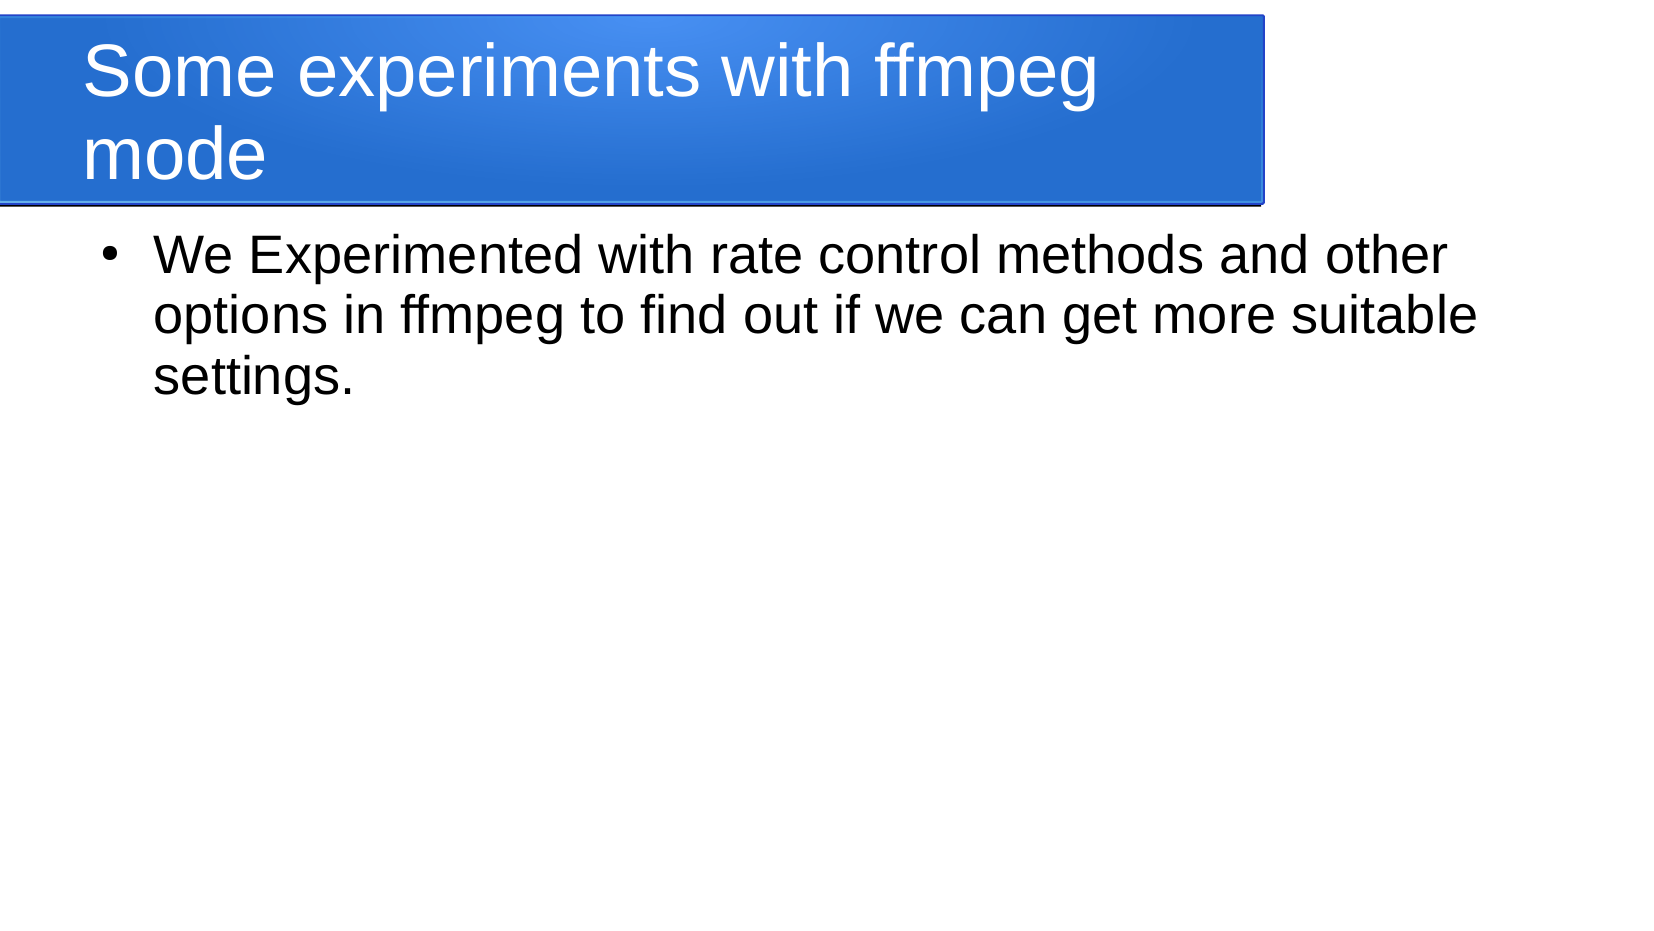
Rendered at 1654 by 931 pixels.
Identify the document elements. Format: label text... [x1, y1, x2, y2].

list We Experimented with rate control methods and other options in ffmpeg to find out if we can get more suitable settings. [82, 224, 1571, 764]
title Some experiments with ffmpeg mode [82, 29, 1235, 196]
